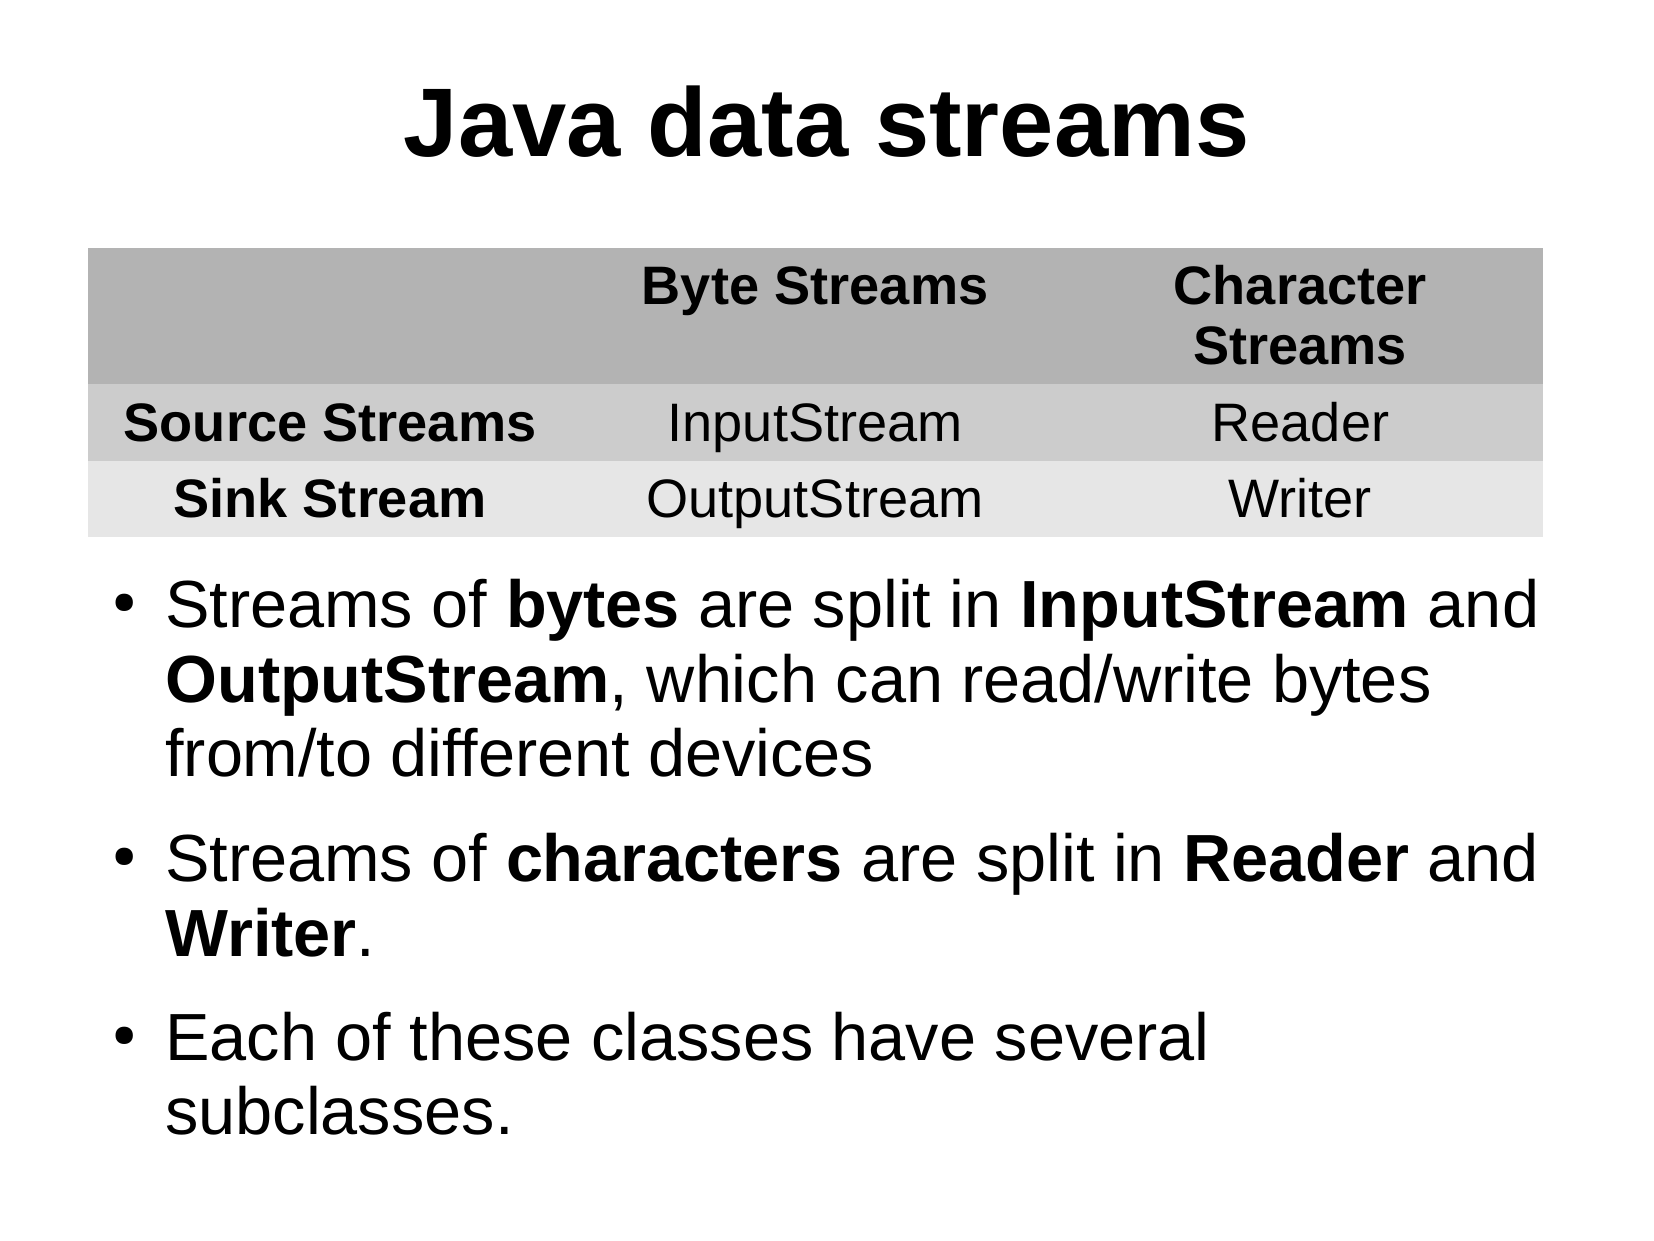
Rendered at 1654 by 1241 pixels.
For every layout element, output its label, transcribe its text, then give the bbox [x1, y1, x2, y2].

table_cell Writer [1058, 461, 1543, 537]
table_header Character Streams [1058, 248, 1543, 384]
list Streams of bytes are split in InputStream and OutputStream, which can read/write bytes from/to different devices Streams of characters are split in Reader and Writer. Each of these classes have several subclasses. [94, 566, 1550, 1241]
table_header [88, 248, 573, 384]
table_cell OutputStream [573, 461, 1058, 537]
table_cell Reader [1058, 384, 1543, 461]
table_cell Source Streams [88, 384, 573, 461]
table_header Byte Streams [573, 248, 1058, 384]
table_cell Sink Stream [88, 461, 573, 537]
table_cell InputStream [573, 384, 1058, 461]
title Java data streams [82, 49, 1571, 196]
